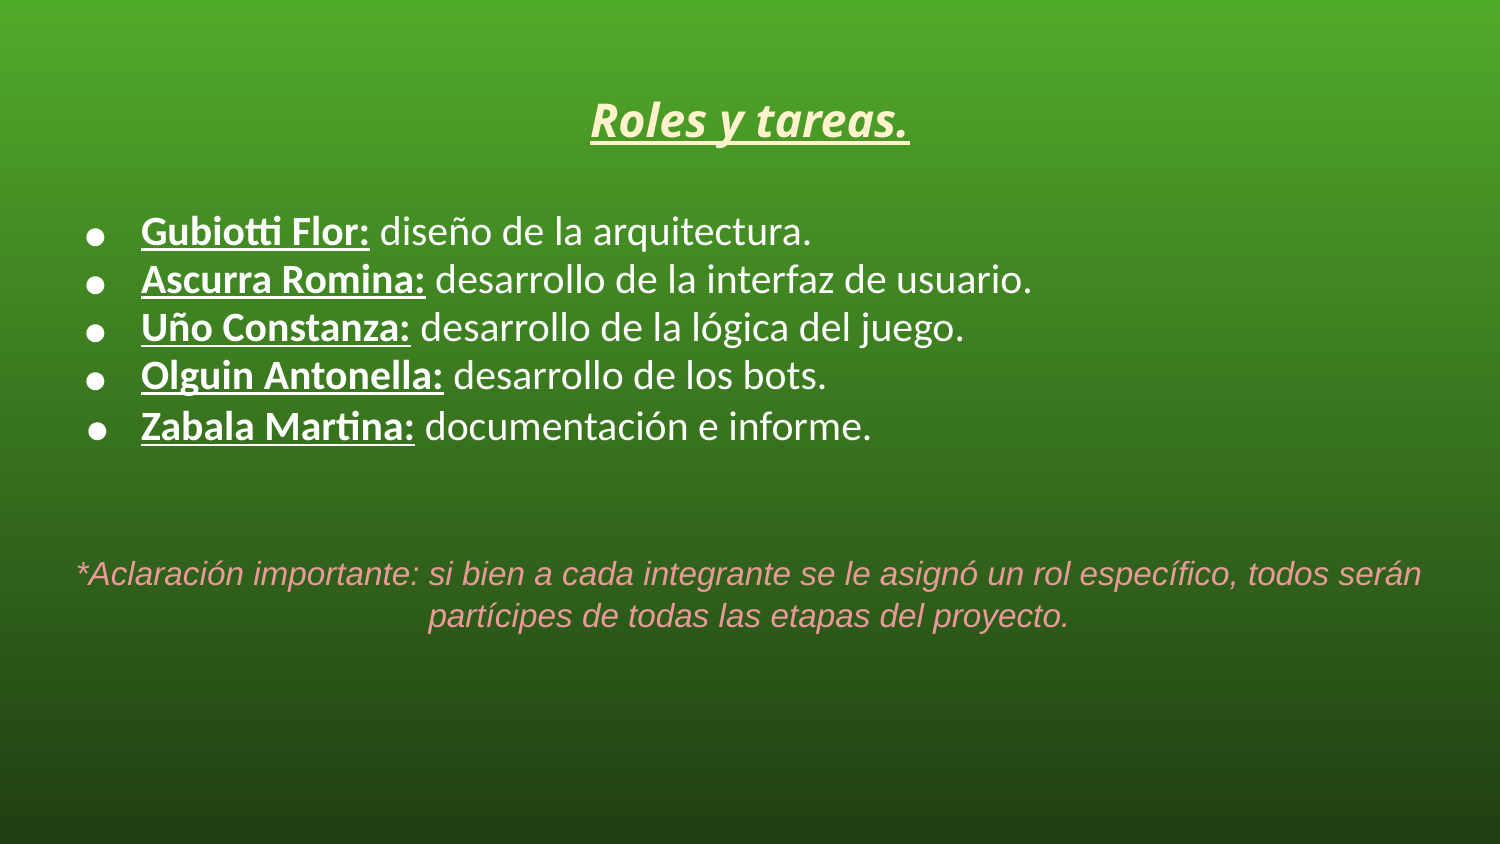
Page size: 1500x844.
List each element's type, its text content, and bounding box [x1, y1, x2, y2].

title Roles y tareas. [51, 72, 1449, 167]
list Gubiotti Flor: diseño de la arquitectura. Ascurra Romina: desarrollo de la interfaz de usuario. Uño Constanza: desarrollo de la lógica del juego. Olguin Antonella: desarrollo de los bots. Zabala Martina: documentación e informe. *Aclaración importante: si bien a cada integrante se le asignó un rol específico, todos serán partícipes de todas las etapas del proyecto. [51, 193, 1449, 754]
